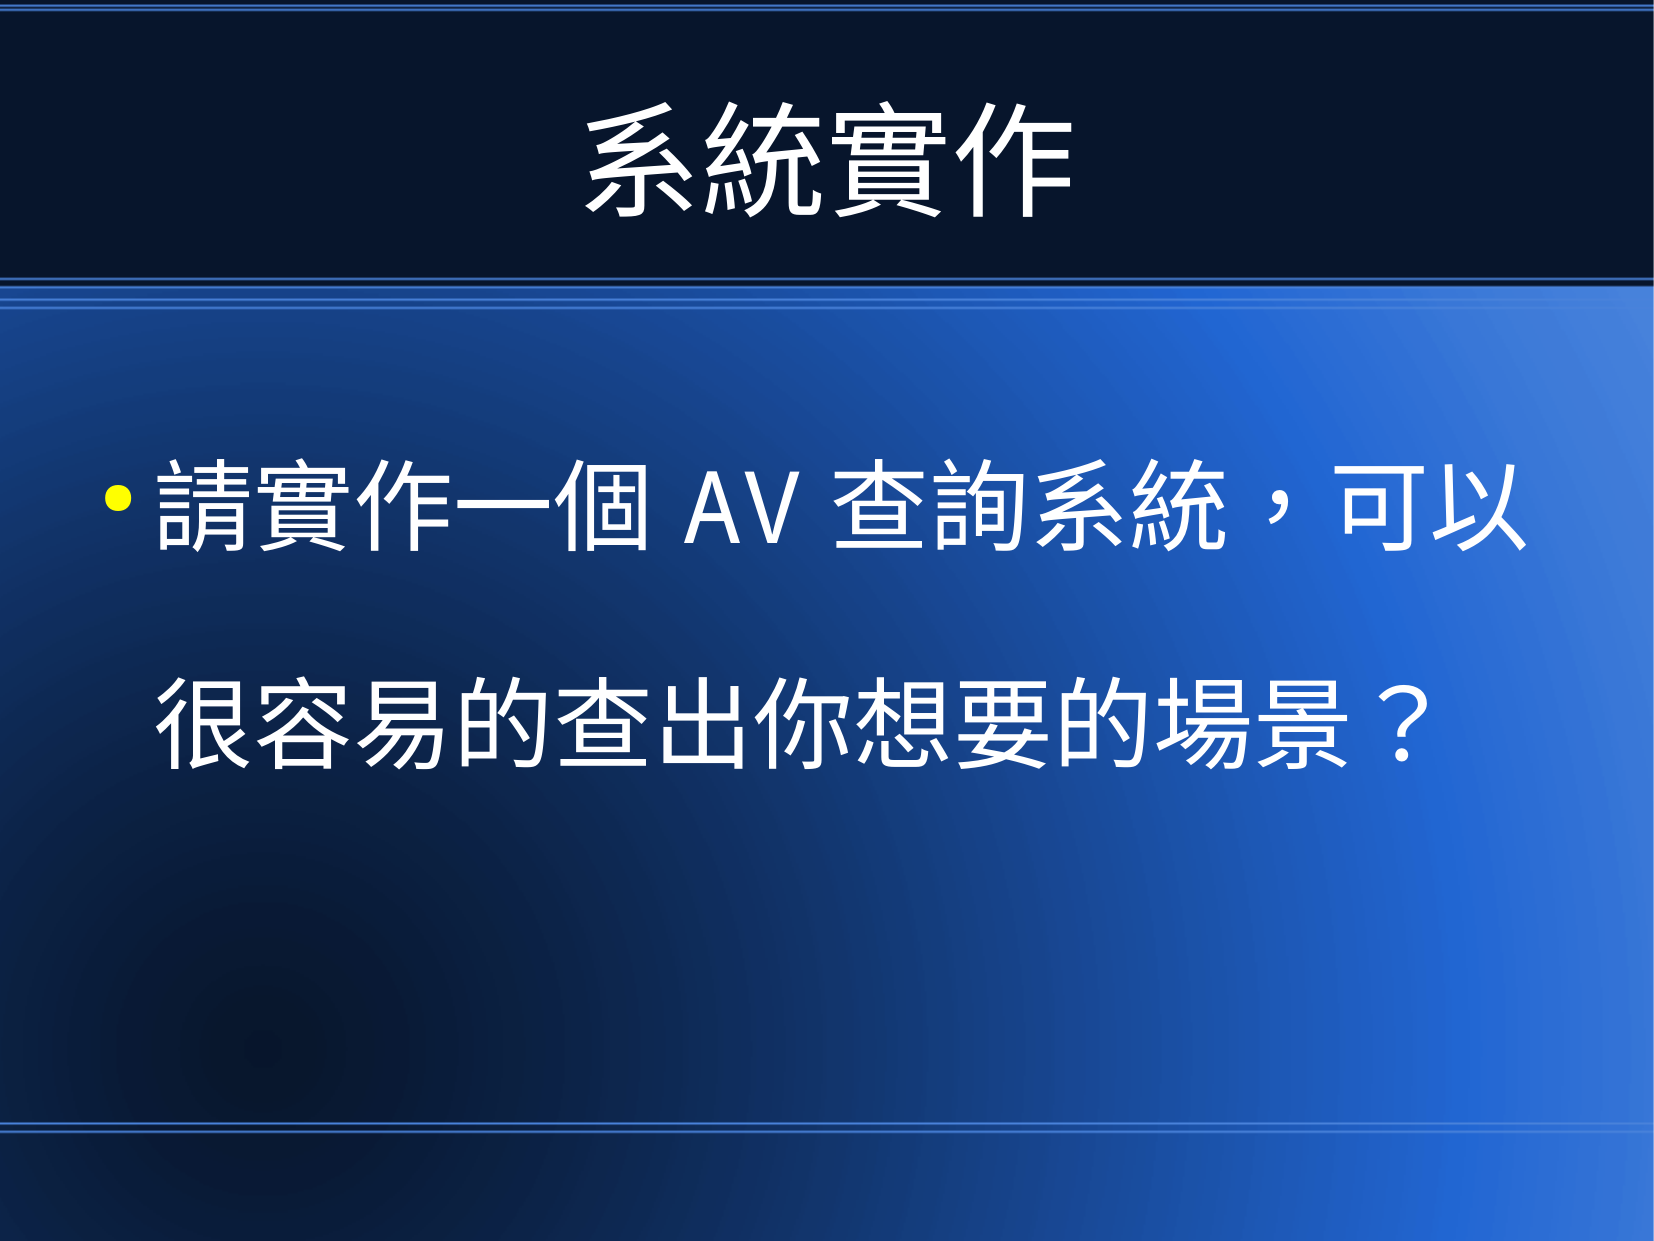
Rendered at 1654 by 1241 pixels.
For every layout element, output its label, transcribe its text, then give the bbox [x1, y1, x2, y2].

list 請實作一個AV查詢系統，可以很容易的查出你想要的場景？ [82, 355, 1571, 1241]
picture [0, 0, 1654, 1241]
title 系統實作 [82, 49, 1571, 257]
